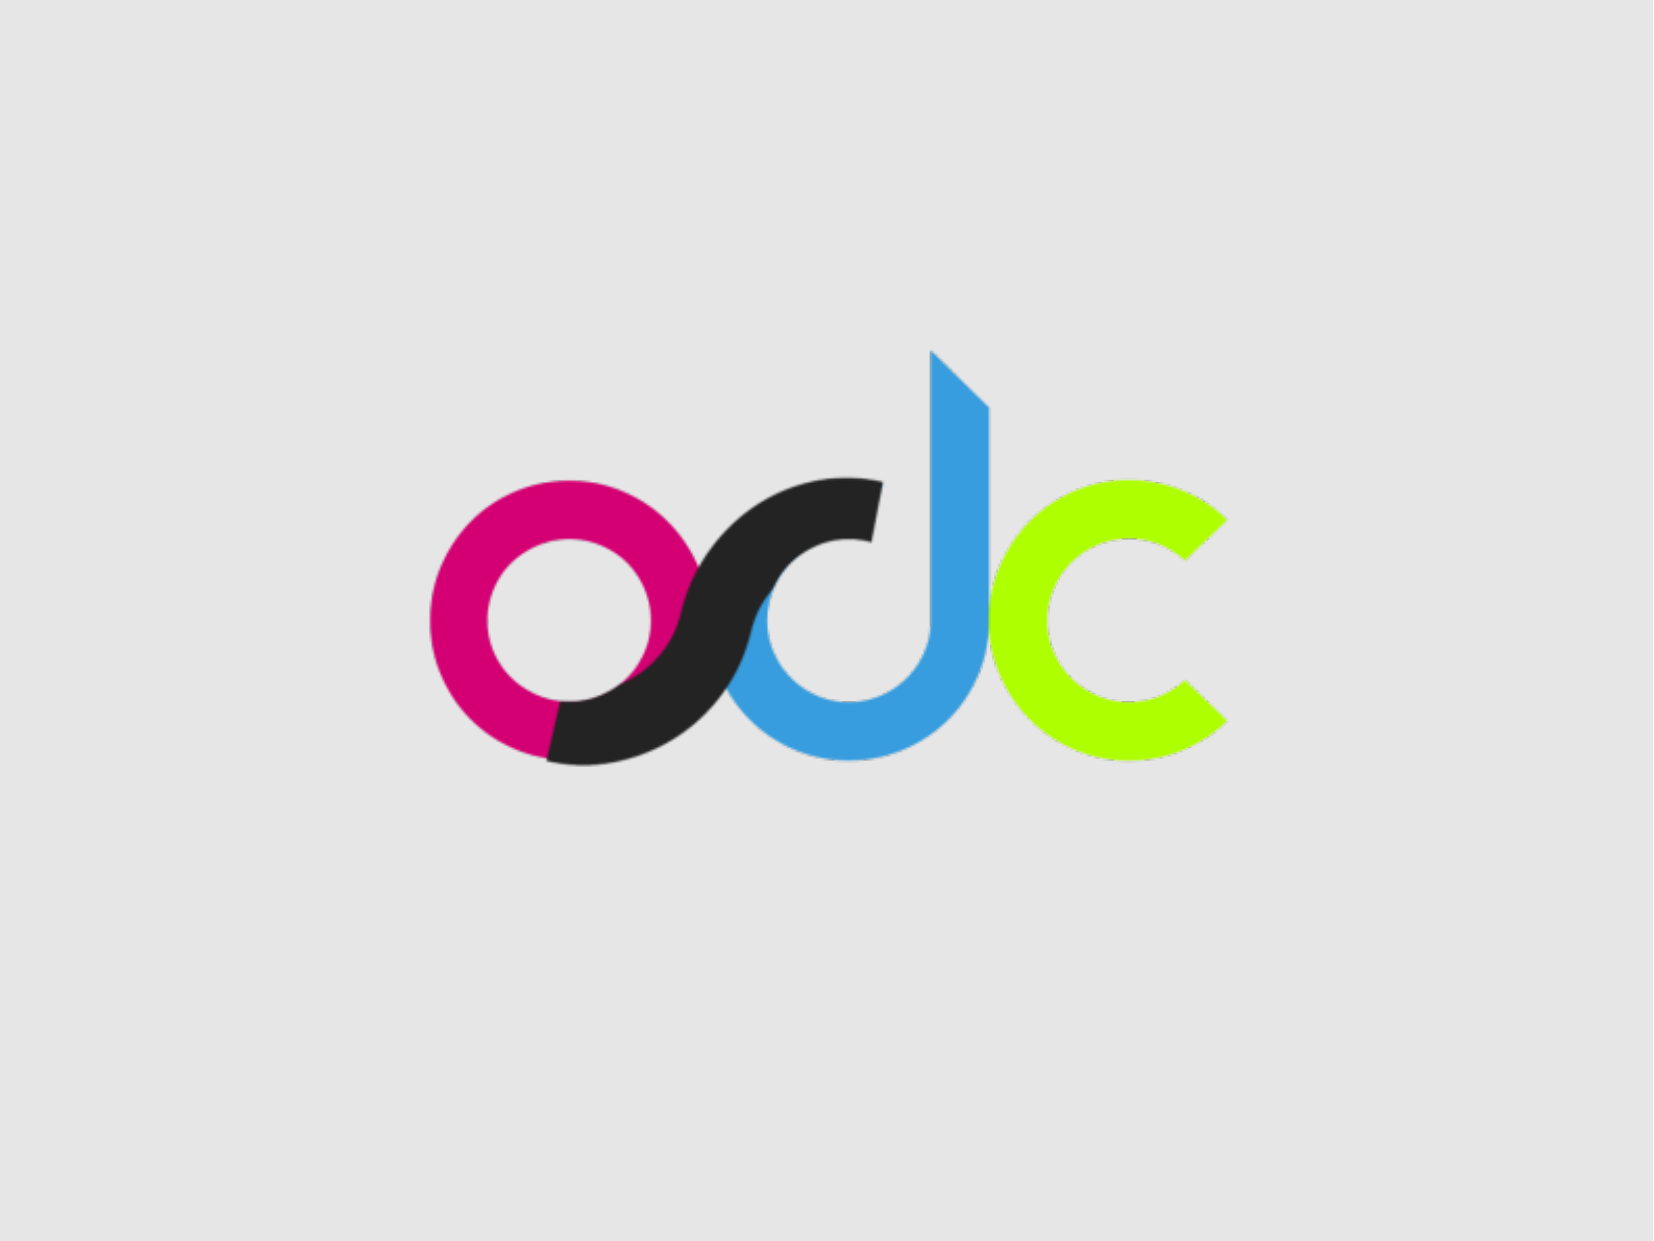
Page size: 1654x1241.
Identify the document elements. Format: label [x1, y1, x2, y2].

picture [422, 312, 1256, 938]
